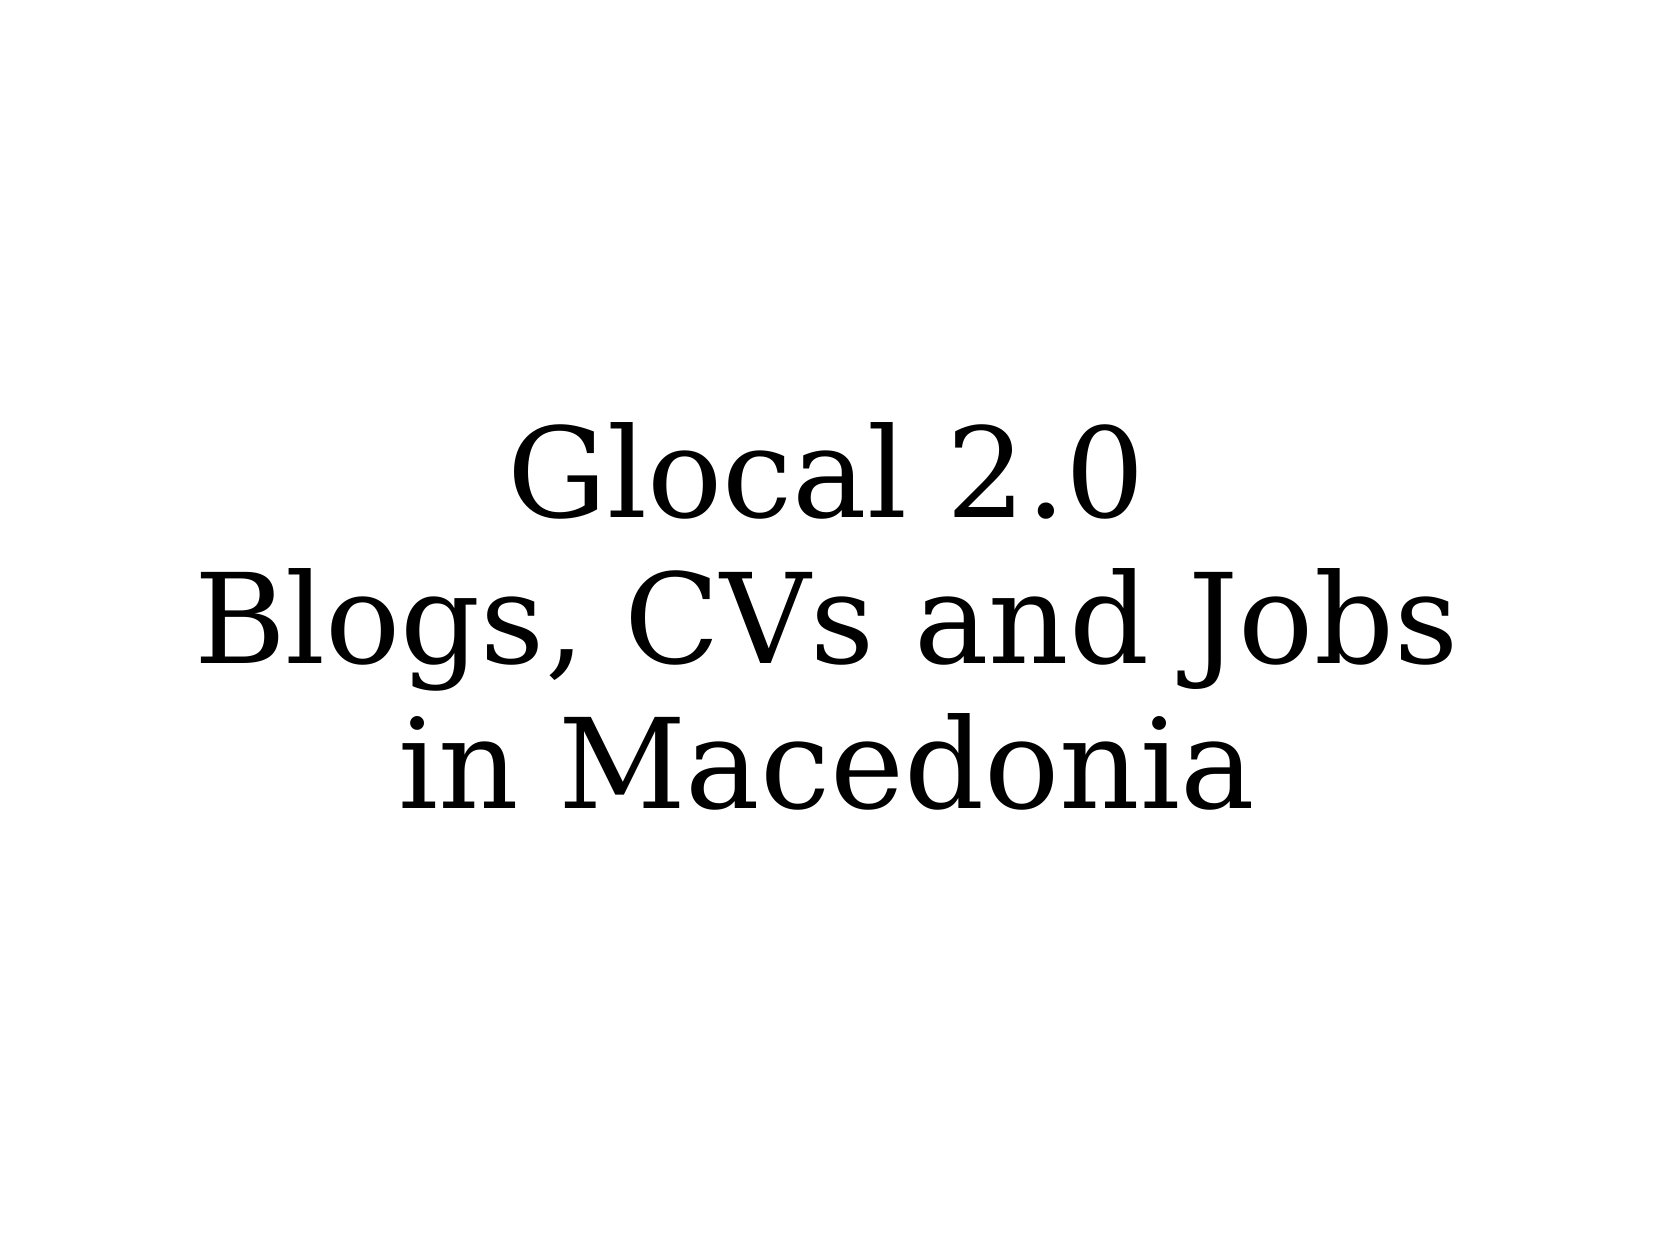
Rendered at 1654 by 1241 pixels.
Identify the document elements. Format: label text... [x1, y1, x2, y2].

subtitle Glocal 2.0 Blogs, CVs and Jobs in Macedonia [0, 0, 1654, 1241]
